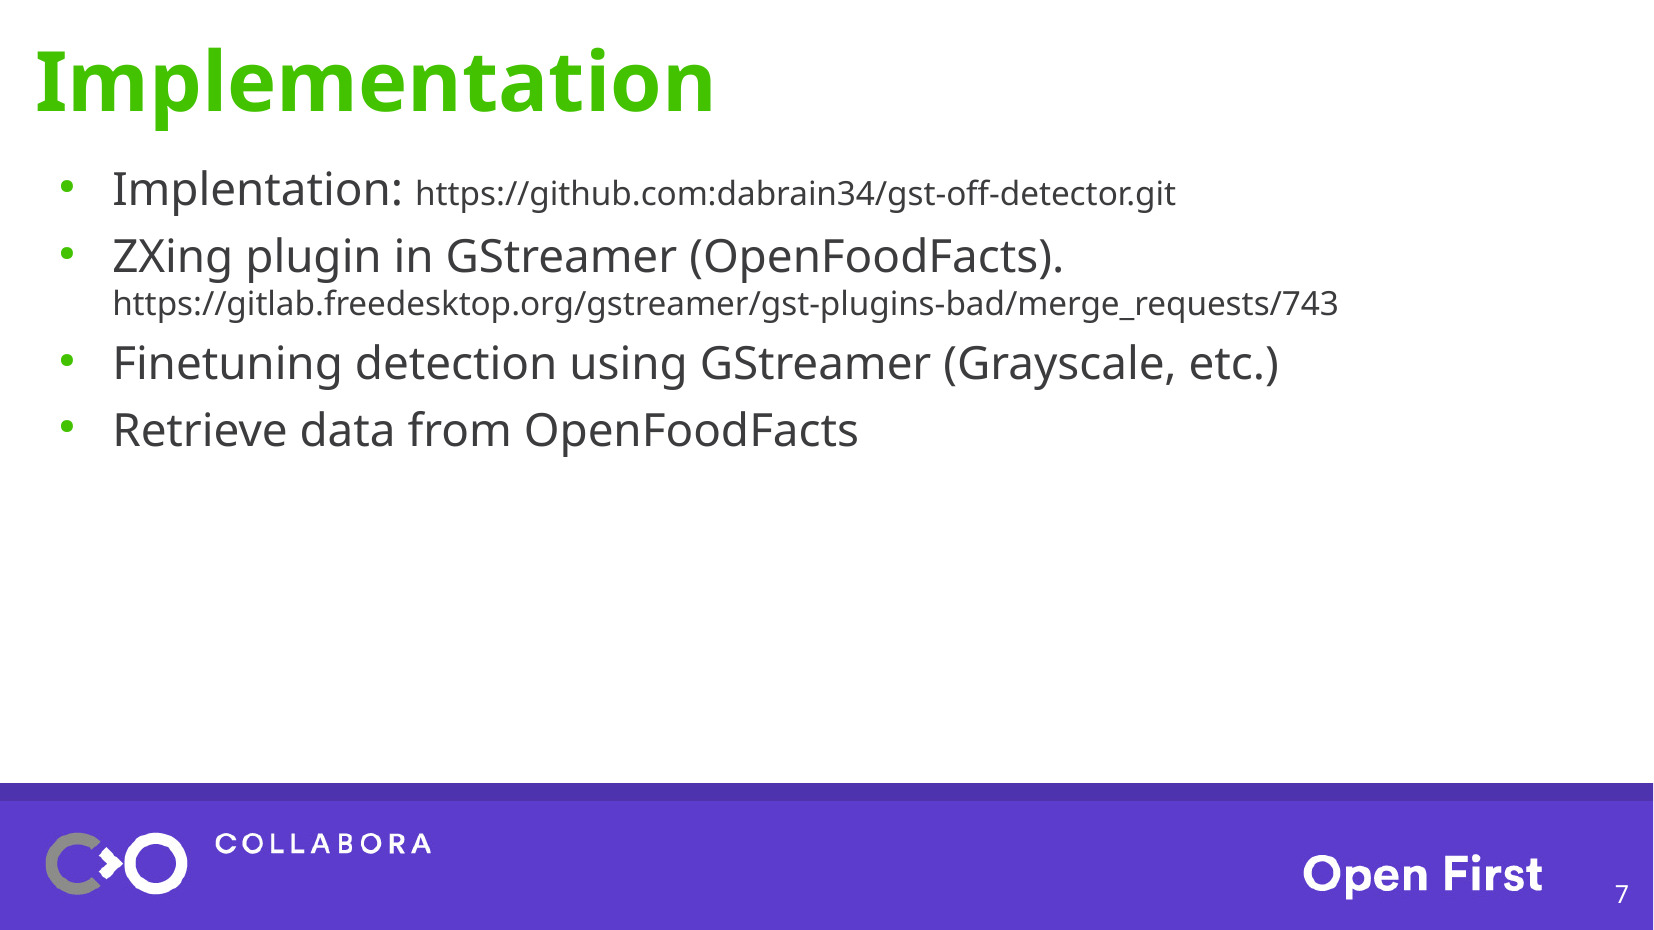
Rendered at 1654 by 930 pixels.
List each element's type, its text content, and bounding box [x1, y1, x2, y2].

title Implementation [35, 28, 1608, 143]
picture [0, 0, 1654, 930]
list Implentation: https://github.com:dabrain34/gst-off-detector.git ZXing plugin in GStreamer (OpenFoodFacts). https://gitlab.freedesktop.org/gstreamer/gst-plugins-bad/merge_requests/743 Finetuning detection using GStreamer (Grayscale, etc.) Retrieve data from OpenFoodFacts [41, 160, 1613, 804]
